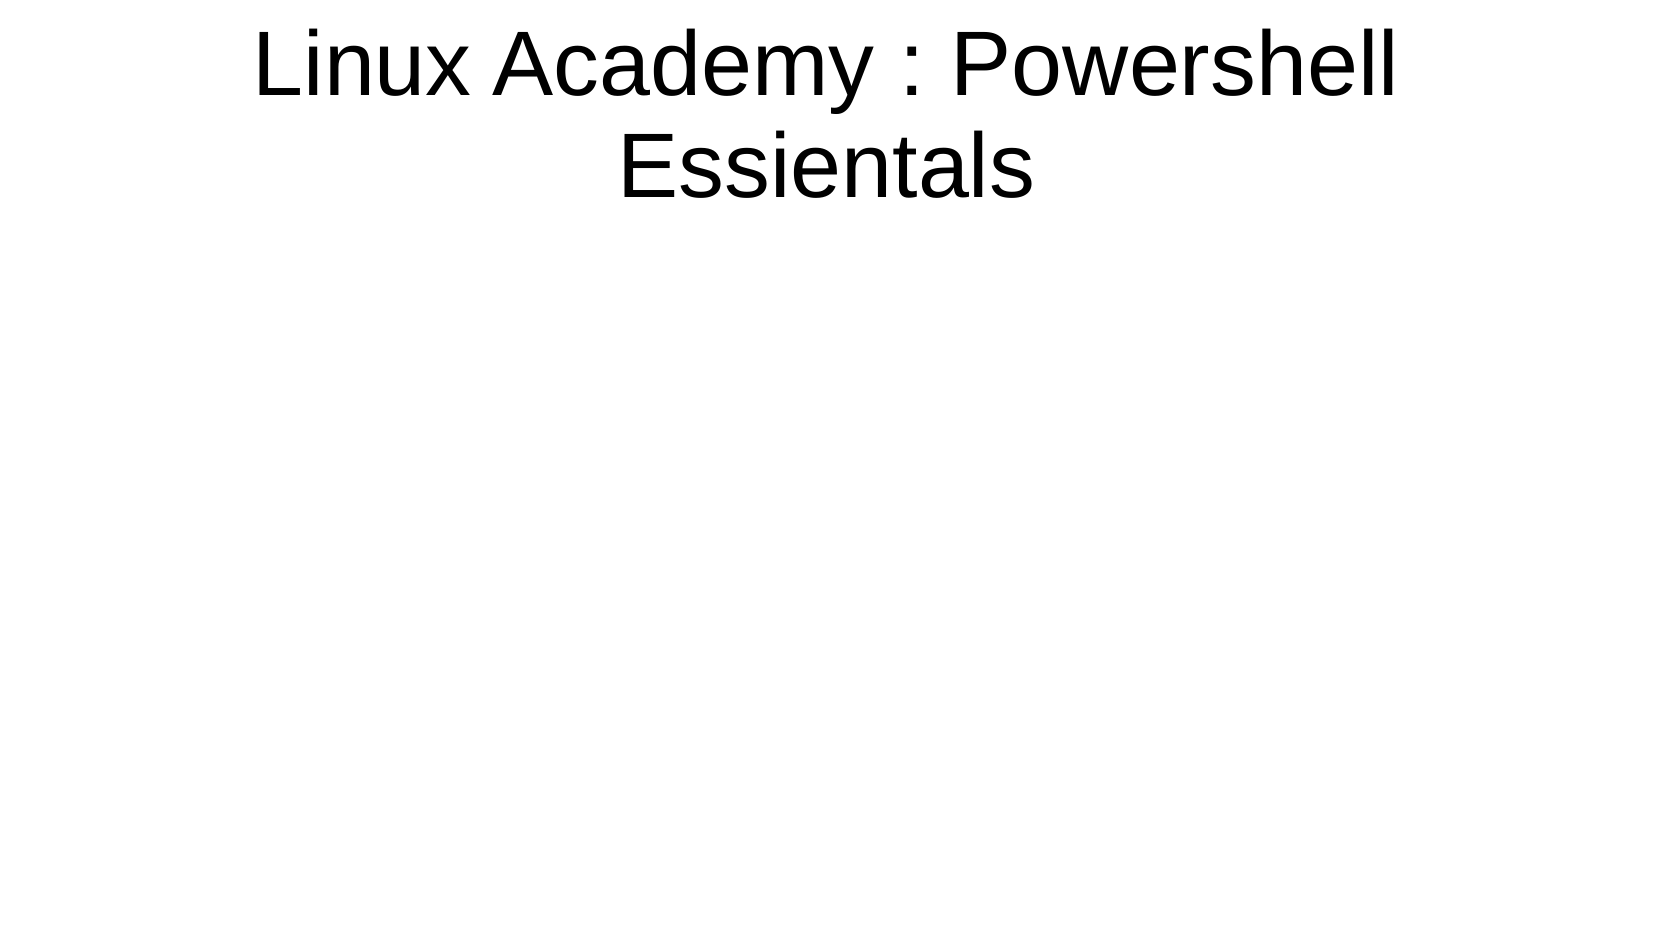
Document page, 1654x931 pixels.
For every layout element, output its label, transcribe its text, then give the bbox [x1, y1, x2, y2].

title Linux Academy : Powershell Essientals [82, 28, 1571, 201]
